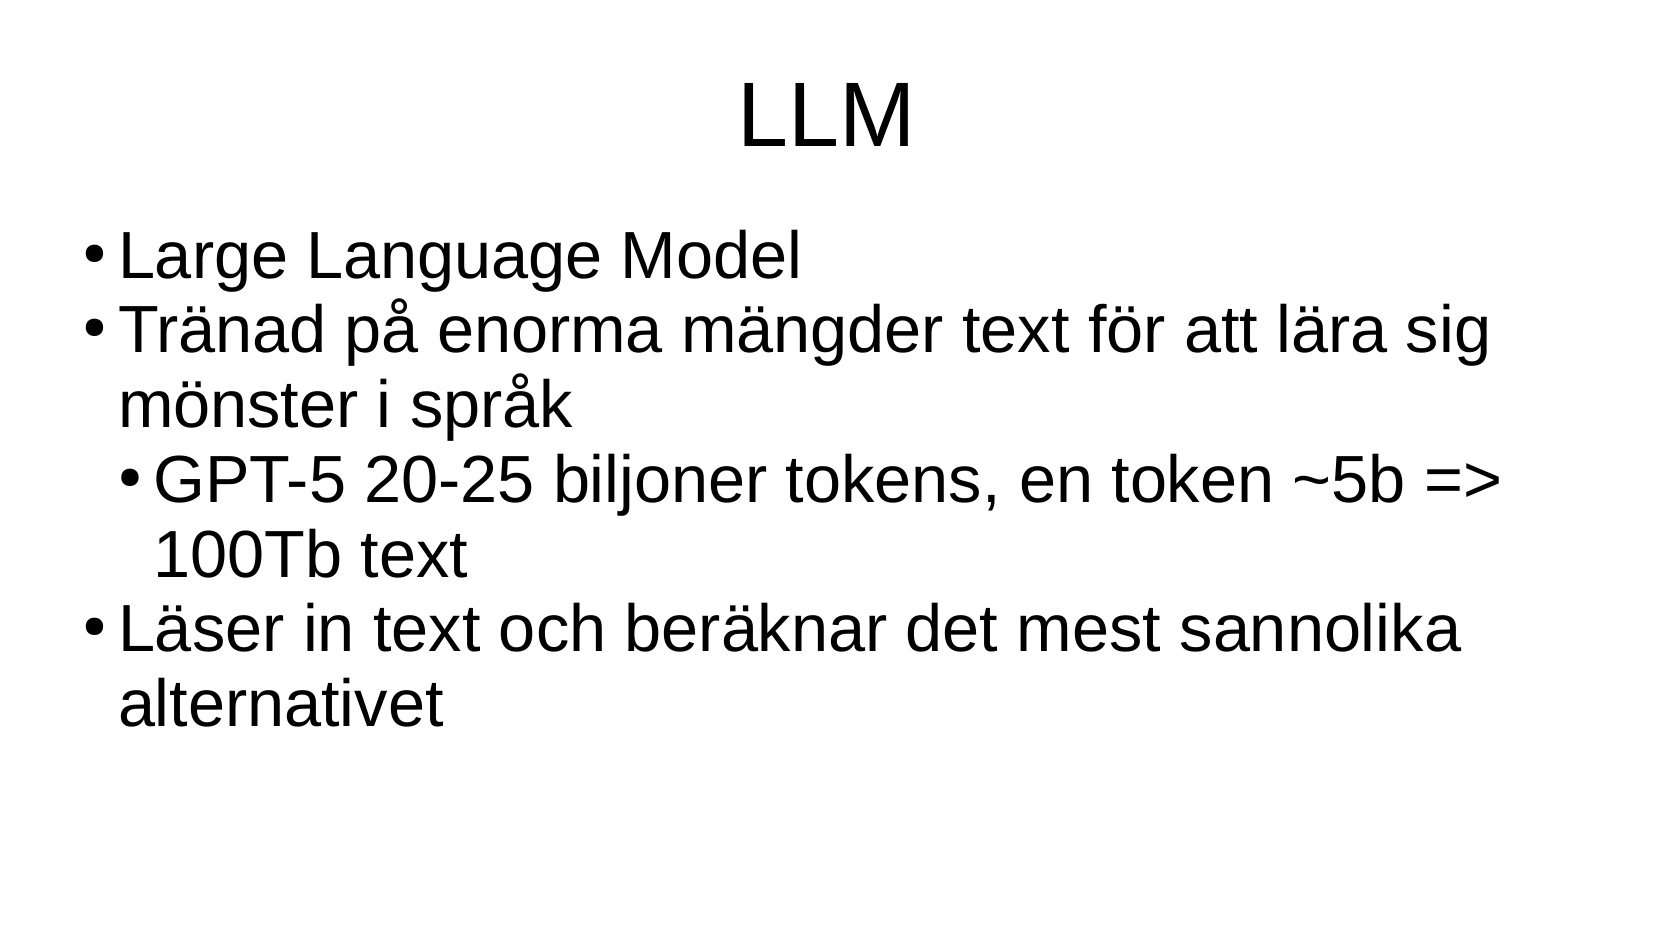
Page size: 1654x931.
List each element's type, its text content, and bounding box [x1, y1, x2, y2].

subtitle Large Language Model Tränad på enorma mängder text för att lära sig mönster i språk GPT-5 20-25 biljoner tokens, en token ~5b => 100Tb text Läser in text och beräknar det mest sannolika alternativet [82, 217, 1571, 758]
title LLM [82, 37, 1571, 193]
